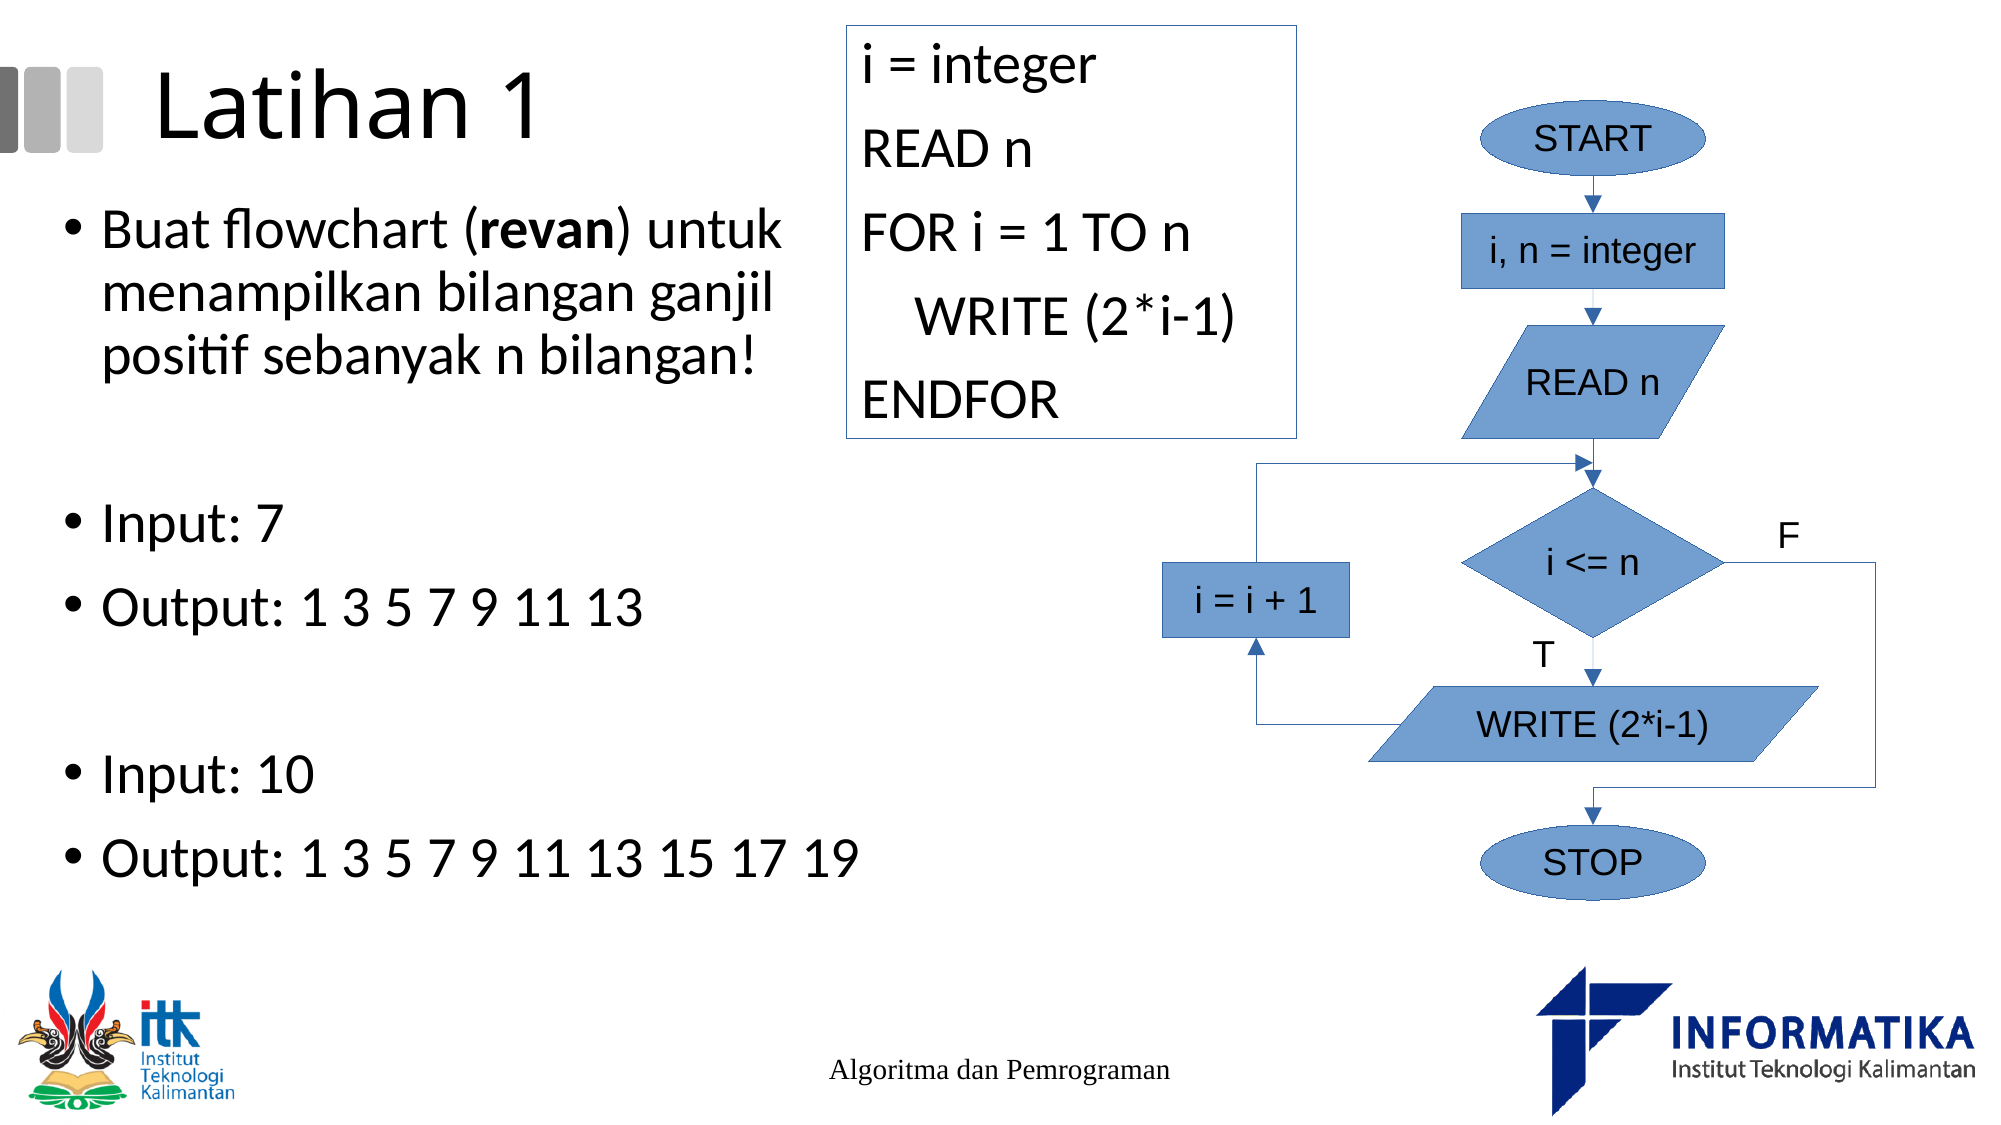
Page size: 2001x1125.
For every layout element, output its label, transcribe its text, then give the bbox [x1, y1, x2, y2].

list Buat flowchart (revan) untuk menampilkan bilangan ganjil positif sebanyak n bilangan! Input: 7 Output: 1 3 5 7 9 11 13 Input: 10 Output: 1 3 5 7 9 11 13 15 17 19 [48, 191, 924, 901]
text_box T [1517, 625, 1571, 683]
picture [0, 935, 253, 1125]
picture [1534, 965, 1976, 1118]
text_box i, n = integer [1461, 213, 1725, 289]
list i = integer READ n FOR i = 1 TO n WRITE (2*i-1) ENDFOR [846, 25, 1297, 439]
text_box STOP [1480, 825, 1706, 901]
text_box WRITE (2*i-1) [1368, 686, 1819, 762]
text_box i <= n [1461, 488, 1724, 637]
text_box i = i + 1 [1162, 562, 1350, 638]
text_box READ n [1461, 325, 1725, 439]
title Latihan 1 [137, 1, 1013, 191]
text_box START [1480, 100, 1706, 176]
text_box F [1762, 507, 1816, 565]
